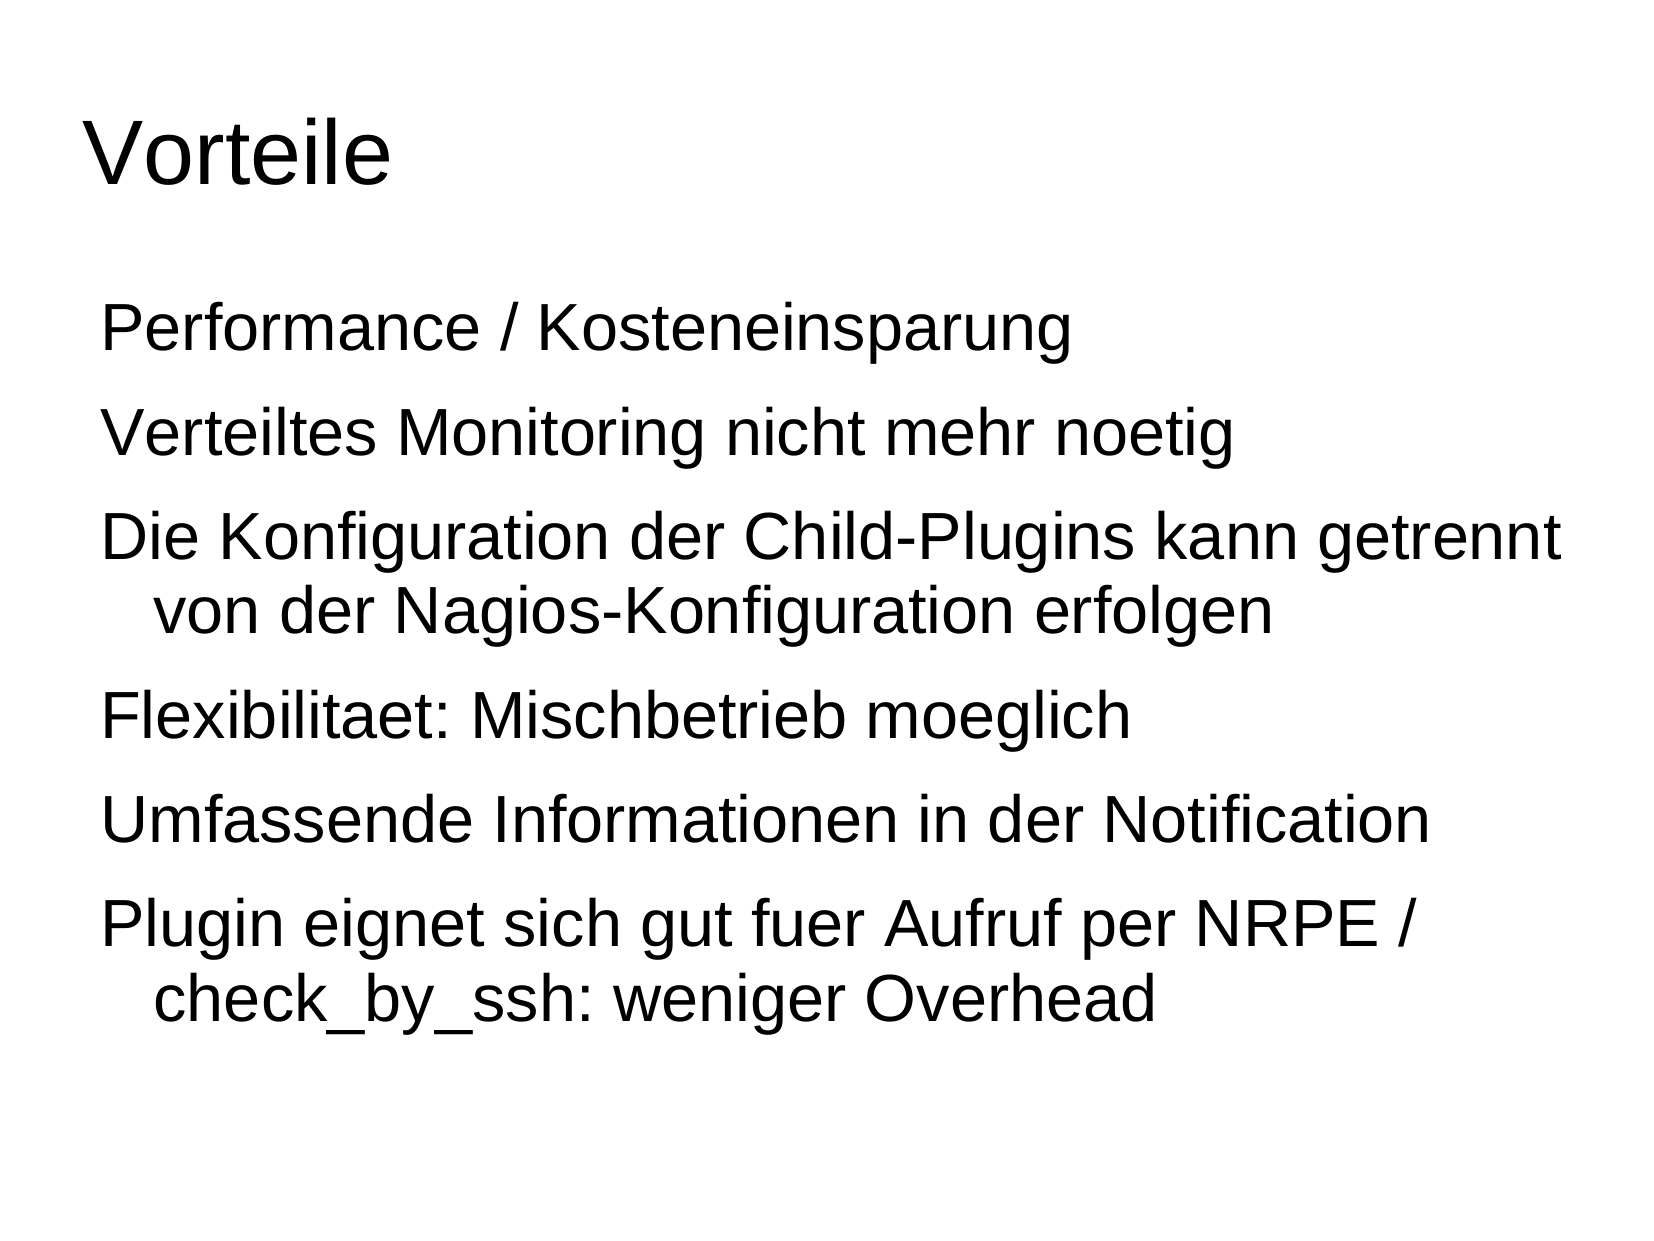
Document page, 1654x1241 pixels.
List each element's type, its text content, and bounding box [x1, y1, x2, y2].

title Vorteile [82, 49, 1571, 257]
list Performance / Kosteneinsparung Verteiltes Monitoring nicht mehr noetig Die Konfiguration der Child-Plugins kann getrennt von der Nagios-Konfiguration erfolgen Flexibilitaet: Mischbetrieb moeglich Umfassende Informationen in der Notification Plugin eignet sich gut fuer Aufruf per NRPE / check_by_ssh: weniger Overhead [82, 290, 1571, 1109]
